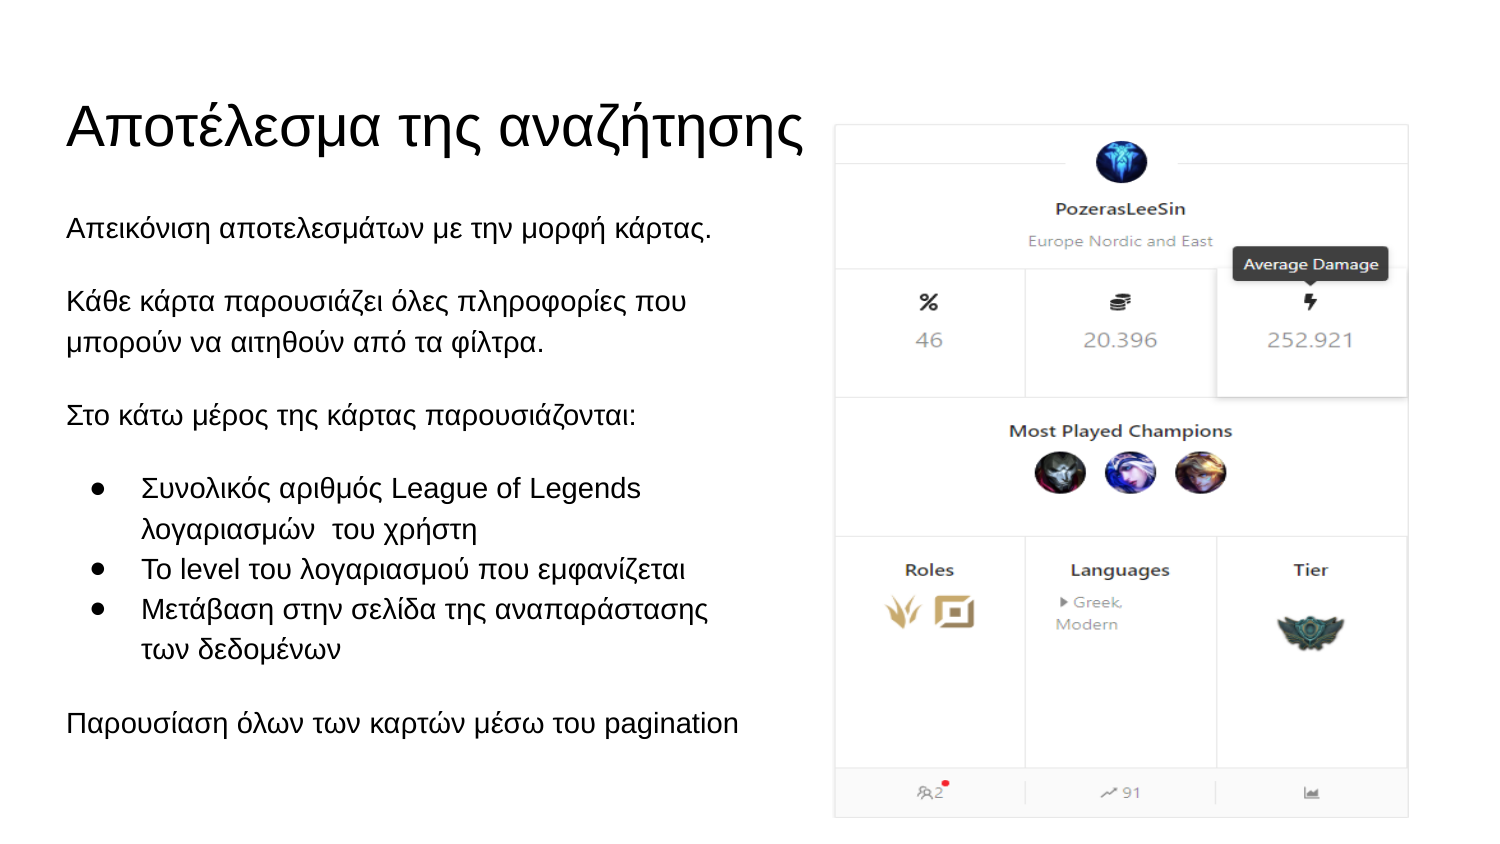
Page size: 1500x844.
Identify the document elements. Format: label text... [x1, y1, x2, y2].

picture [832, 121, 1409, 818]
title Αποτέλεσμα της αναζήτησης [51, 72, 1449, 167]
list Απεικόνιση αποτελεσμάτων με την μορφή κάρτας. Κάθε κάρτα παρουσιάζει όλες πληροφορίες που μπορούν να αιτηθούν από τα φίλτρα. Στο κάτω μέρος της κάρτας παρουσιάζονται: Συνολικός αριθμός League of Legends λογαριασμών του χρήστη Το level του λογαριασμού που εμφανίζεται Μετάβαση στην σελίδα της αναπαράστασης των δεδομένων Παρουσίαση όλων των καρτών μέσω του pagination [51, 189, 772, 750]
